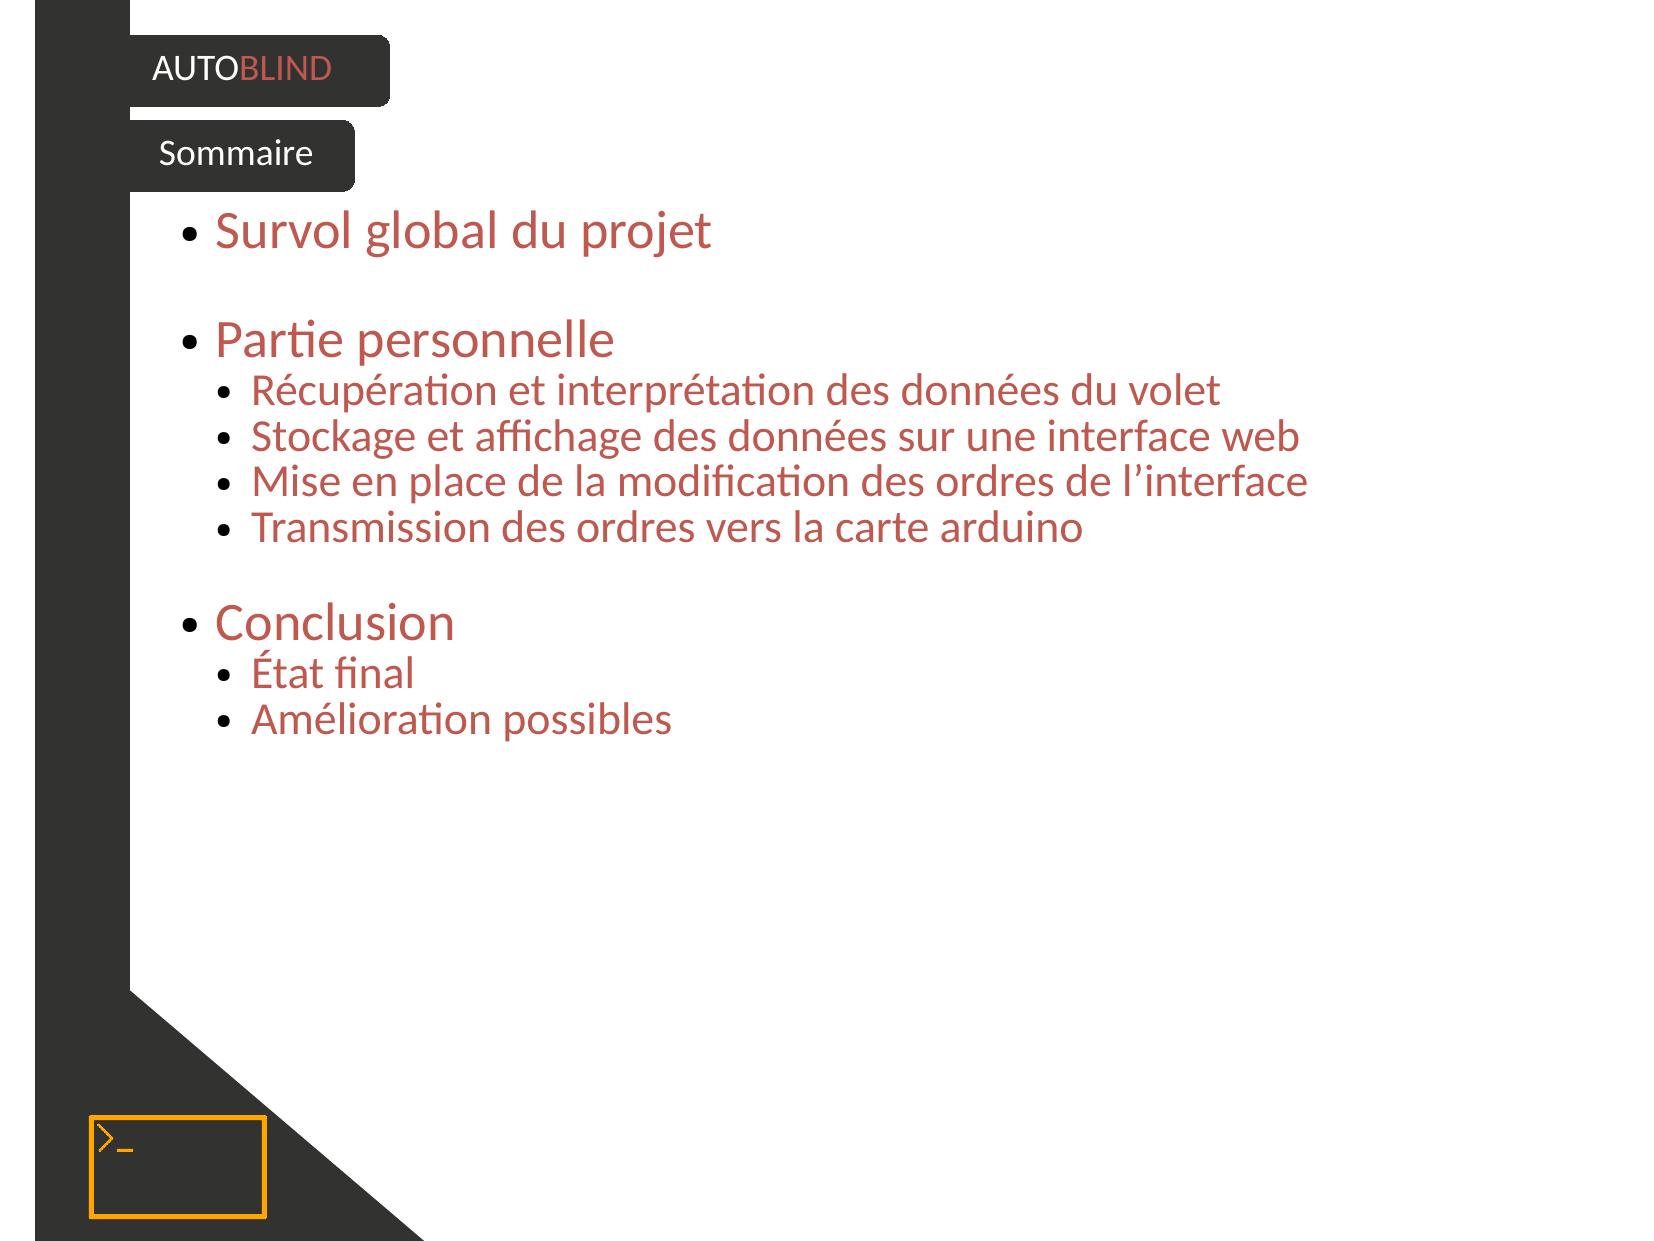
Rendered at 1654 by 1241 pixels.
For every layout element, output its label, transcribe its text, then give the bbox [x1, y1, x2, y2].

text_box AUTOBLIND [130, 35, 390, 107]
text_box Sommaire [118, 120, 355, 192]
text_box Survol global du projet Partie personnelle Récupération et interprétation des données du volet Stockage et affichage des données sur une interface web Mise en place de la modification des ordres de l’interface Transmission des ordres vers la carte arduino Conclusion État final Amélioration possibles [165, 200, 1654, 938]
text_box [35, 0, 425, 1241]
picture [82, 1110, 272, 1223]
